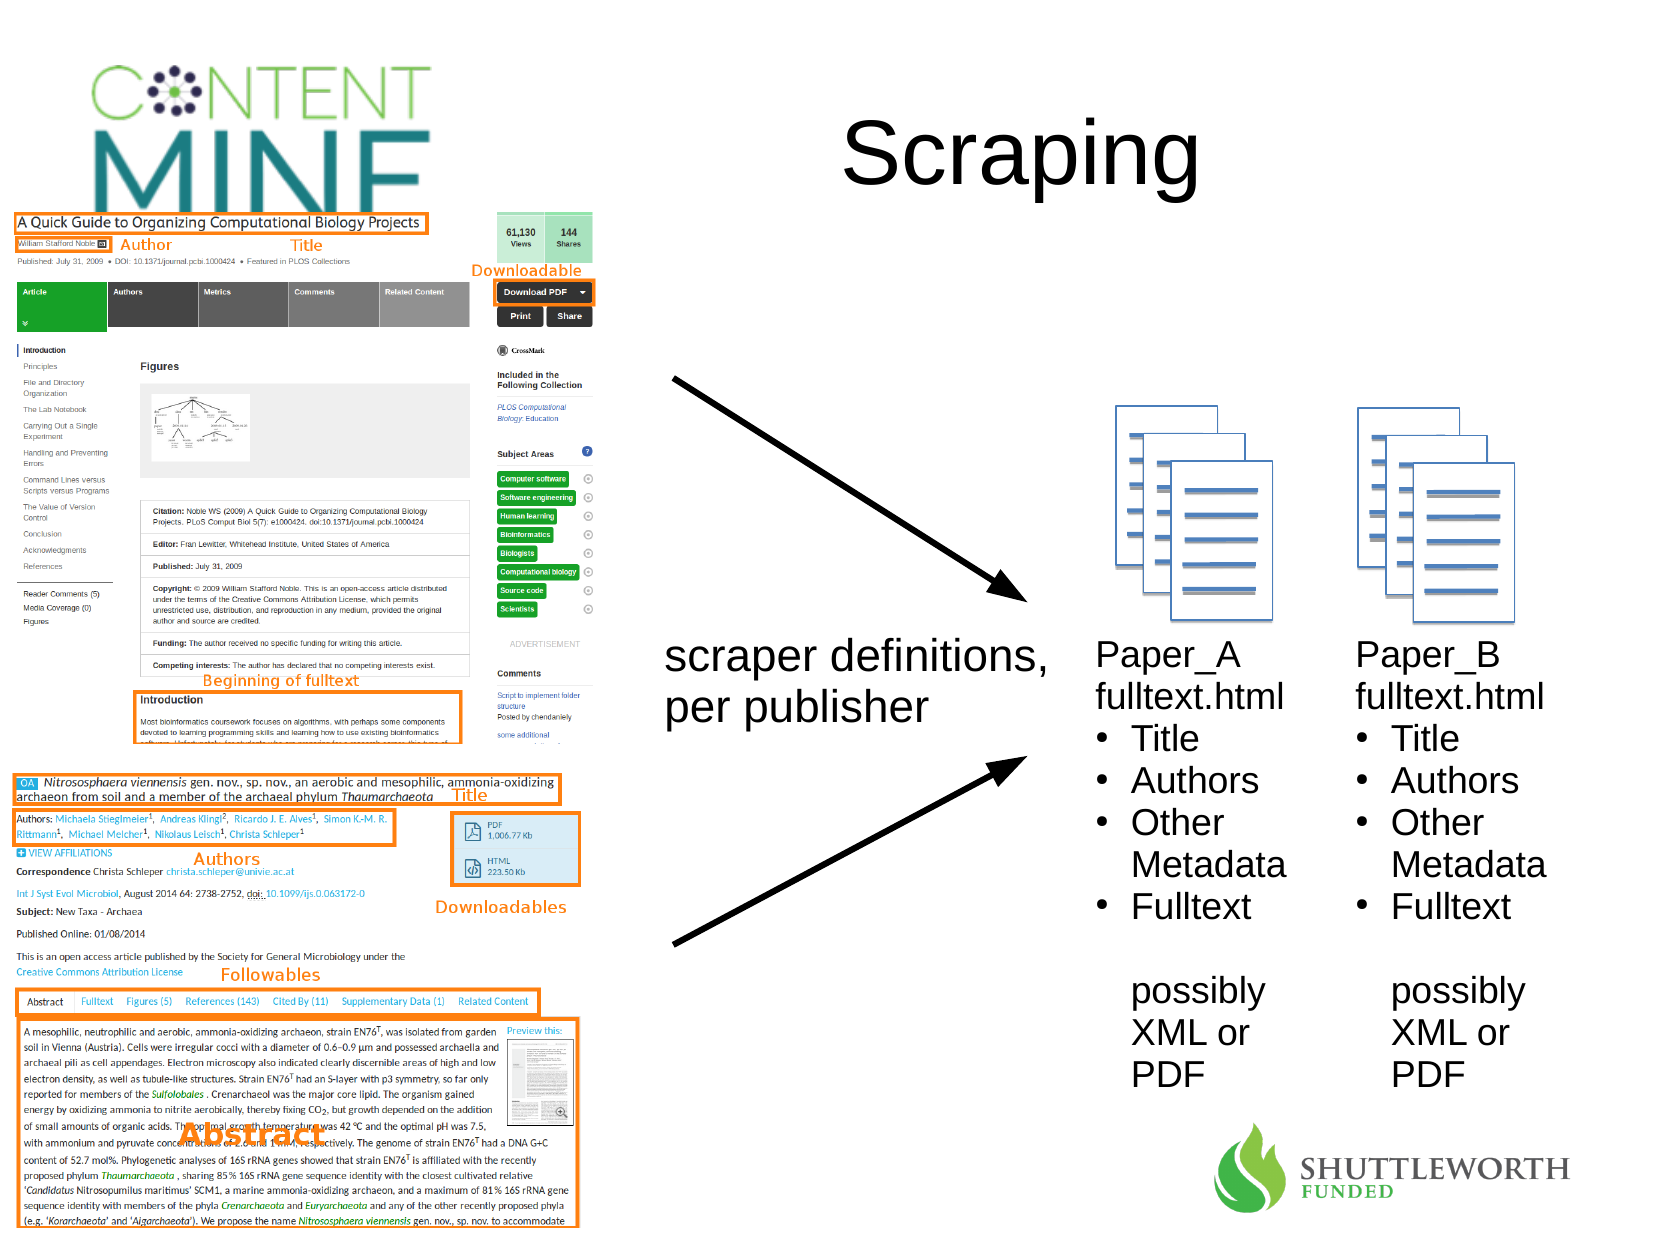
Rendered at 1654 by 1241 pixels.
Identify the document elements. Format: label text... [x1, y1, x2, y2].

title Scraping [472, 49, 1571, 257]
text_box [1358, 407, 1515, 622]
picture [14, 64, 597, 744]
picture [11, 773, 581, 1228]
text_box scraper definitions, per publisher [649, 622, 1081, 792]
text_box [1116, 406, 1273, 621]
text_box Paper_B fulltext.html Title Authors Other Metadata Fulltext possibly XML or PDF [1340, 626, 1577, 1103]
picture [1200, 1112, 1581, 1222]
text_box Paper_A fulltext.html Title Authors Other Metadata Fulltext possibly XML or PDF [1080, 625, 1317, 1103]
